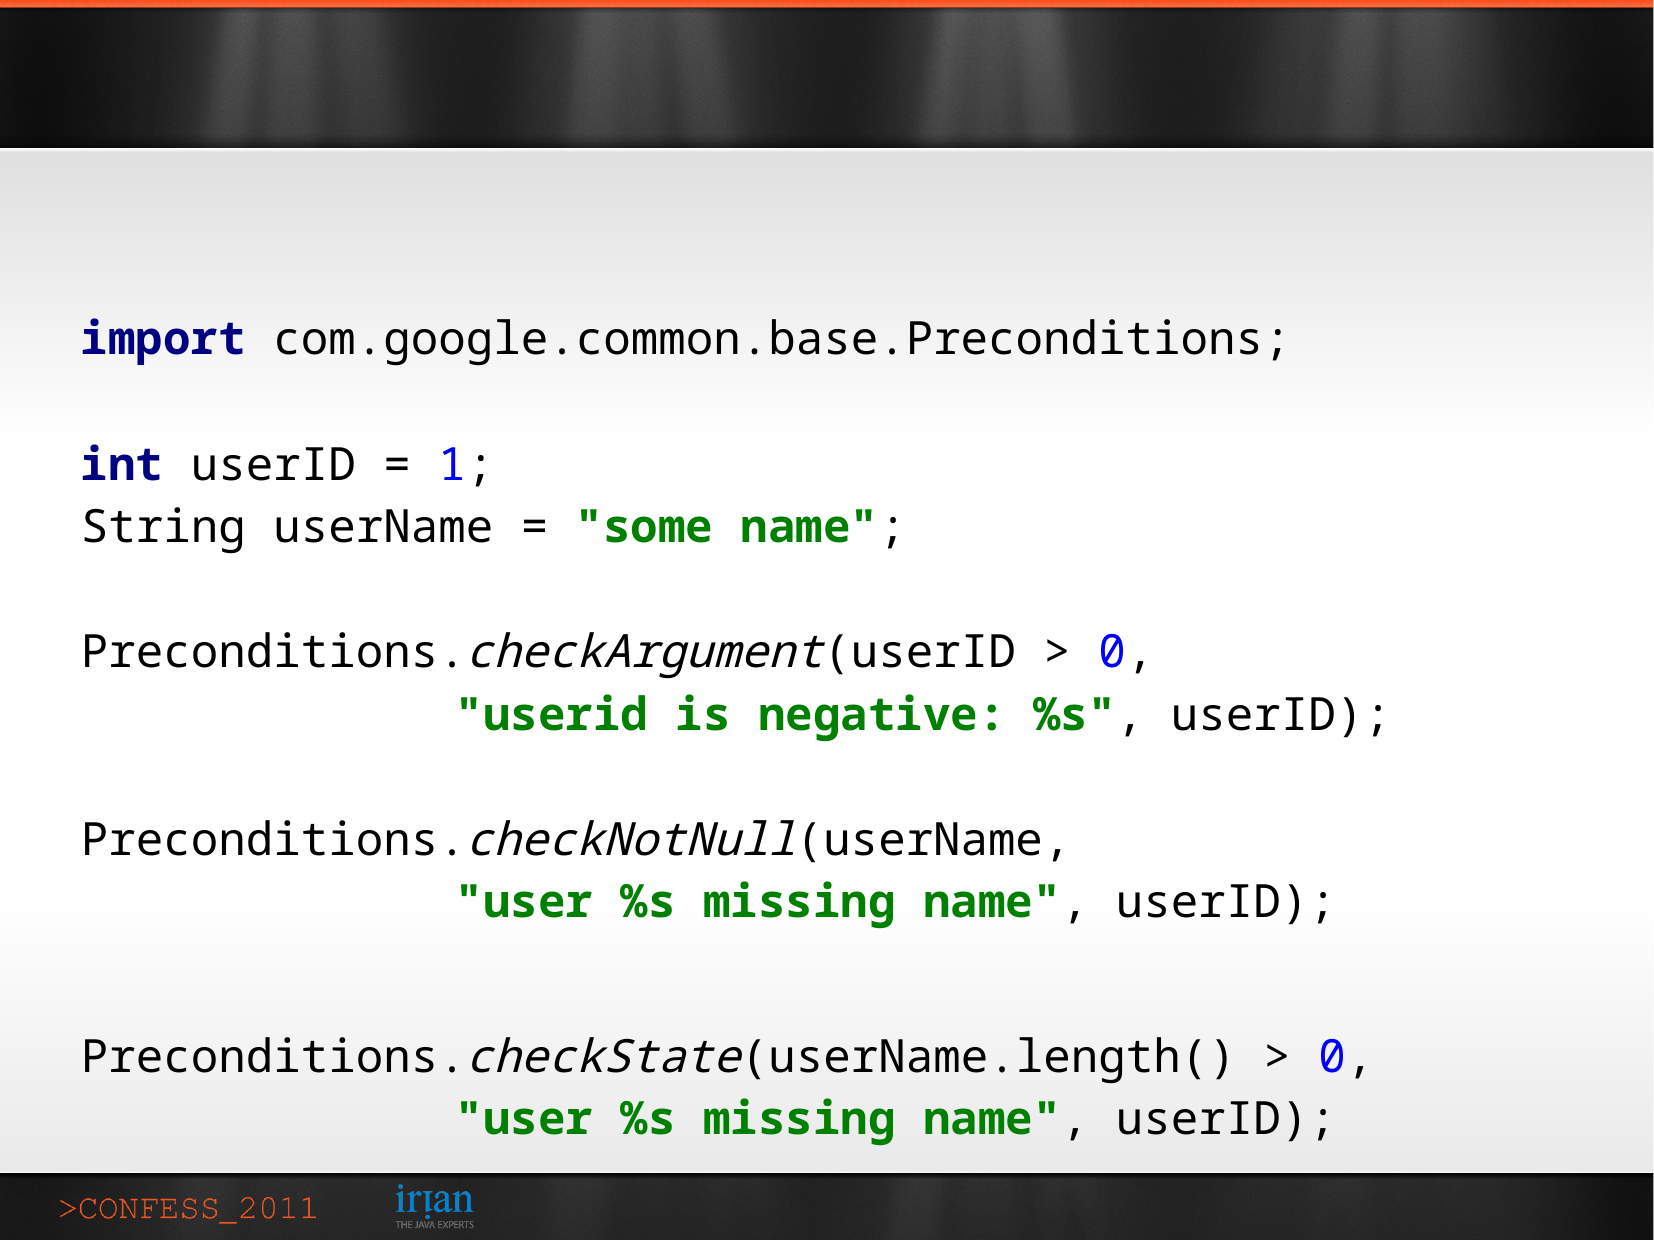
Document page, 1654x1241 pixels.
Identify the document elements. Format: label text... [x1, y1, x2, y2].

picture [1260, 1125, 1273, 1130]
subtitle import com.google.common.base.Preconditions; int userID = 1; String userName = "some name"; Preconditions.checkArgument(userID > 0, "userid is negative: %s", userID); Preconditions.checkNotNull(userName, "user %s missing name", userID); Preconditions.checkState(userName.length() > 0, "user %s missing name", userID); [80, 305, 1654, 1125]
picture [1123, 1125, 1134, 1131]
picture [0, 0, 1654, 1240]
